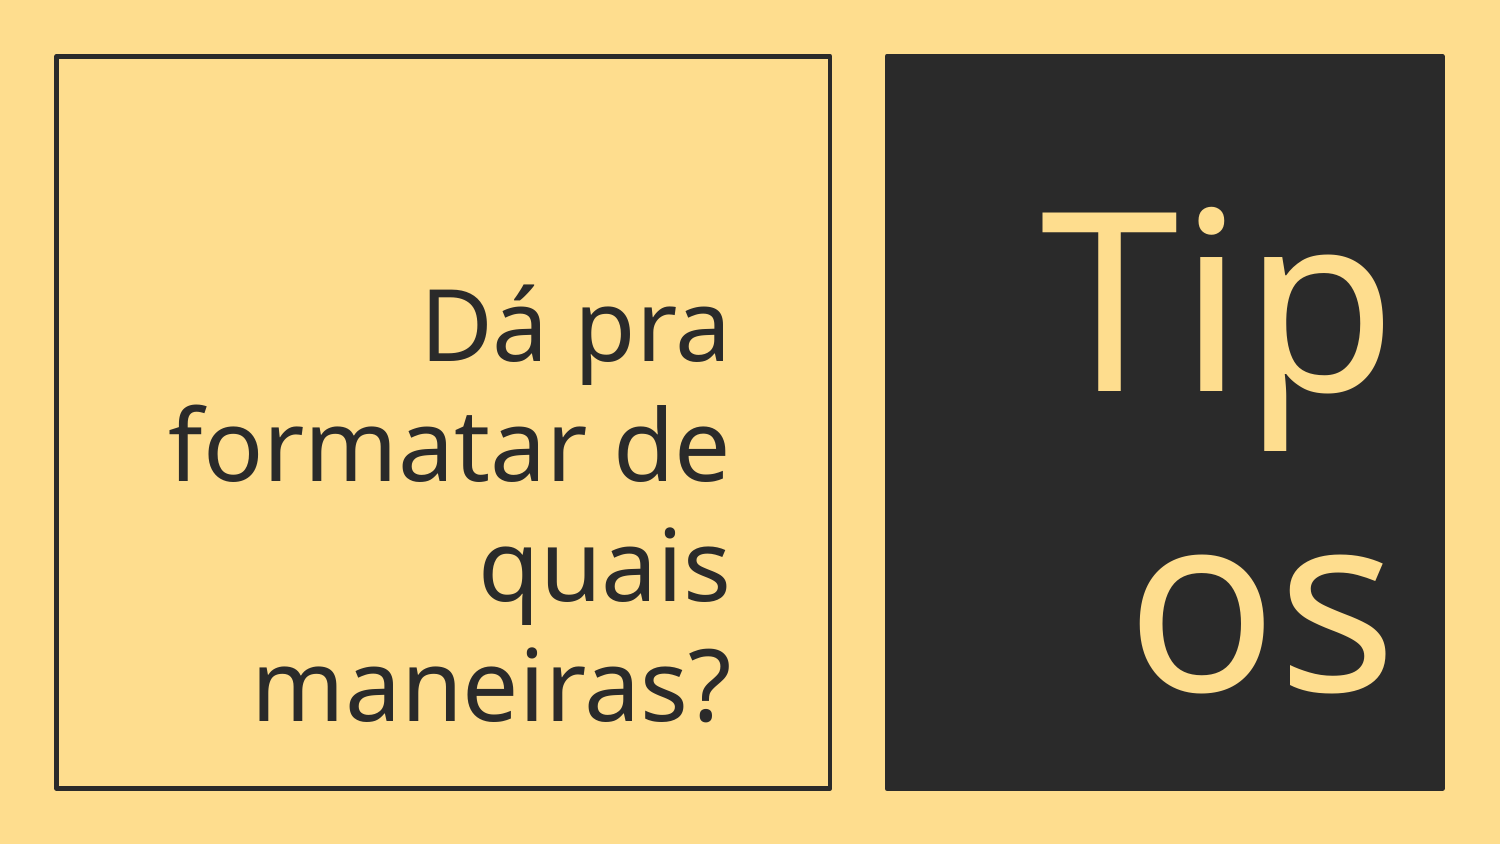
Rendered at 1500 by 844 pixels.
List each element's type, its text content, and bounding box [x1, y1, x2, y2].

title Dá pra formatar de quais maneiras? [114, 618, 747, 757]
title Tipos [914, 434, 1413, 757]
